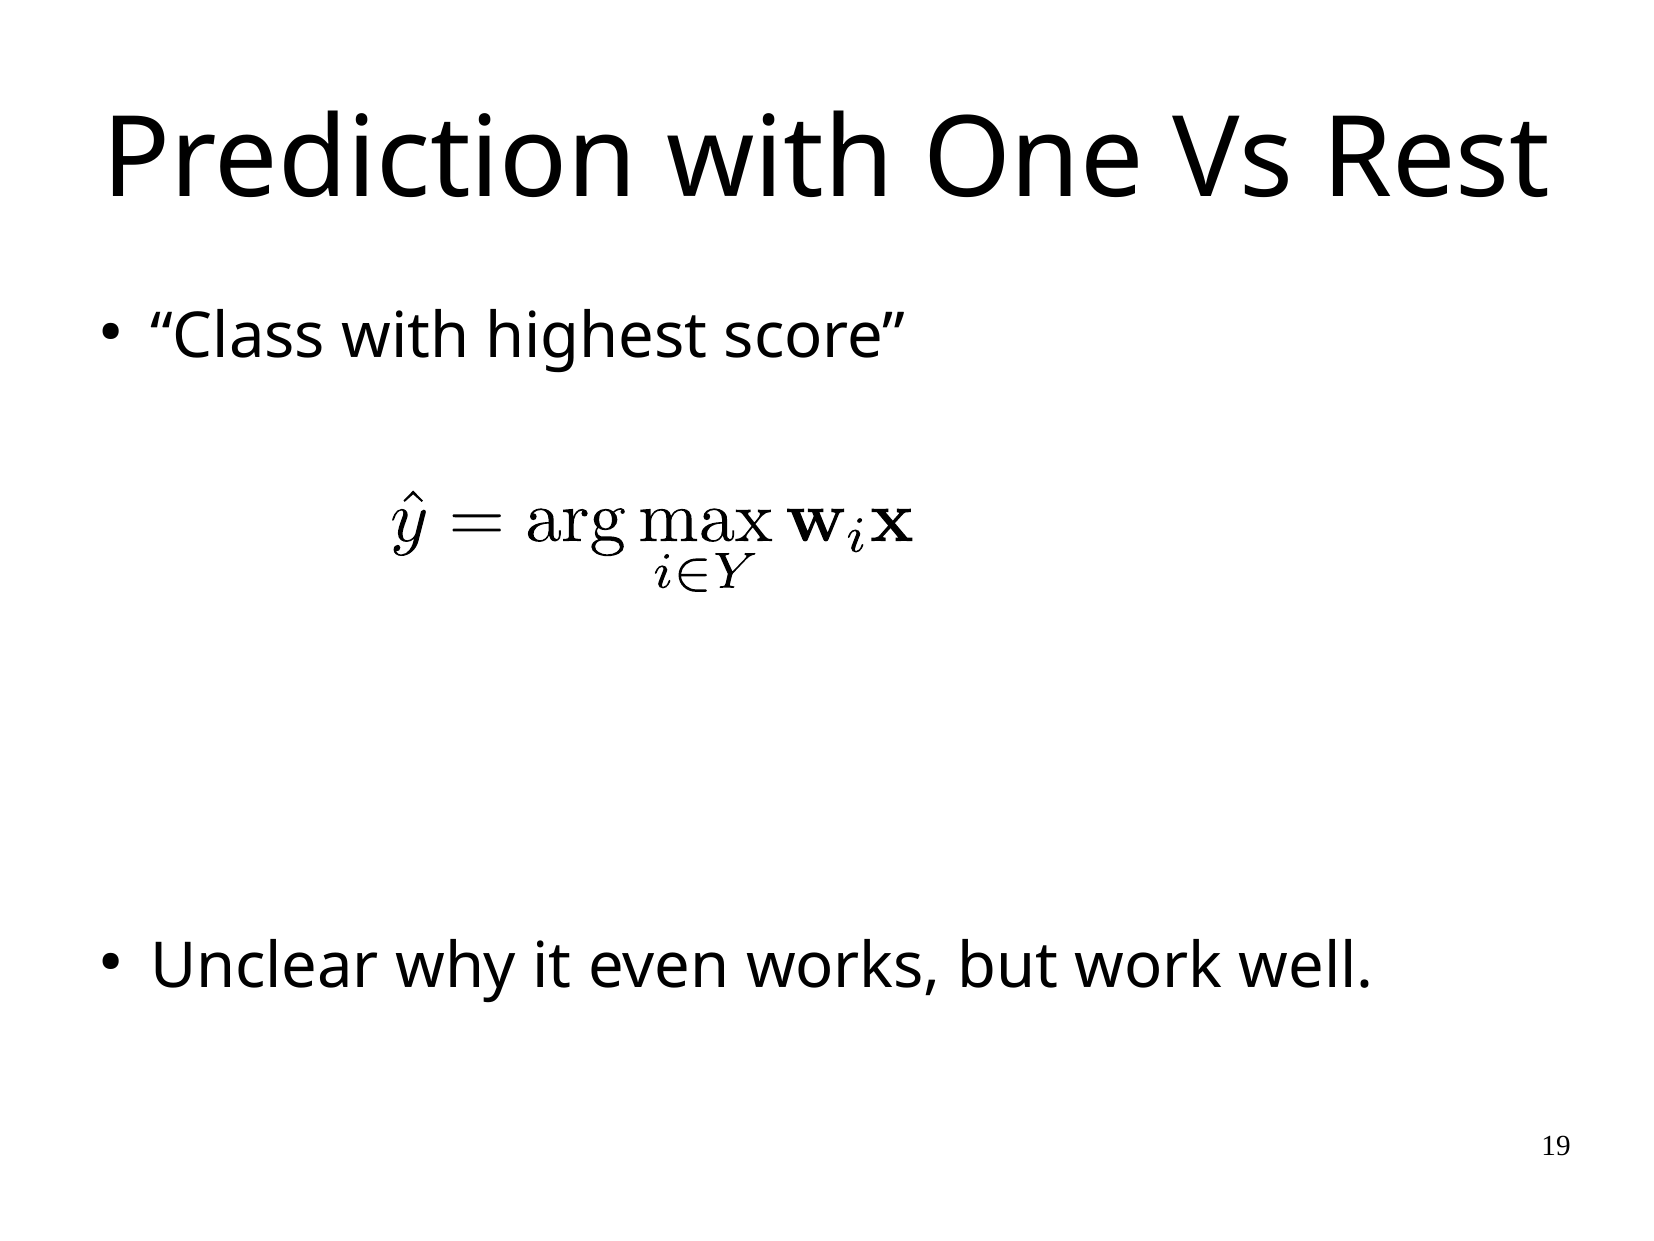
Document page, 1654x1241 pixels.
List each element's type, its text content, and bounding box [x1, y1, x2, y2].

list “Class with highest score” Unclear why it even works, but work well. [82, 290, 1571, 1010]
text_box [390, 490, 914, 592]
title Prediction with One Vs Rest [82, 49, 1571, 257]
